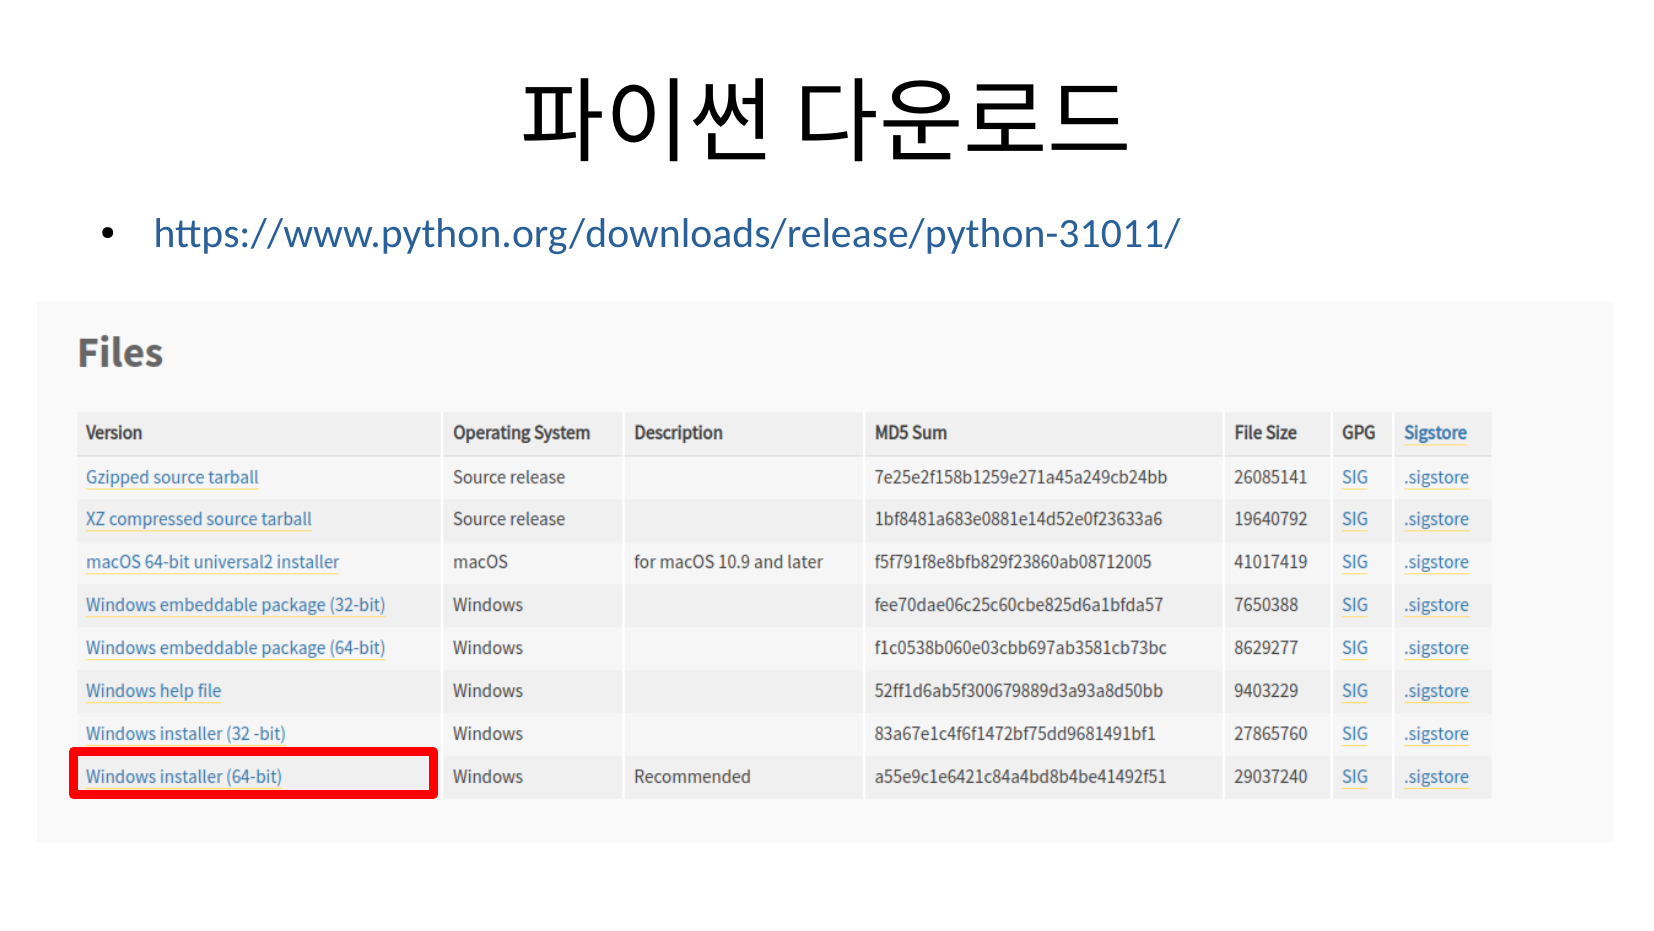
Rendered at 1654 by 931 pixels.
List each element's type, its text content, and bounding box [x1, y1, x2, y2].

picture [37, 302, 1613, 842]
title 파이썬 다운로드 [82, 37, 1571, 193]
list https://www.python.org/downloads/release/python-31011/ [82, 217, 1571, 302]
